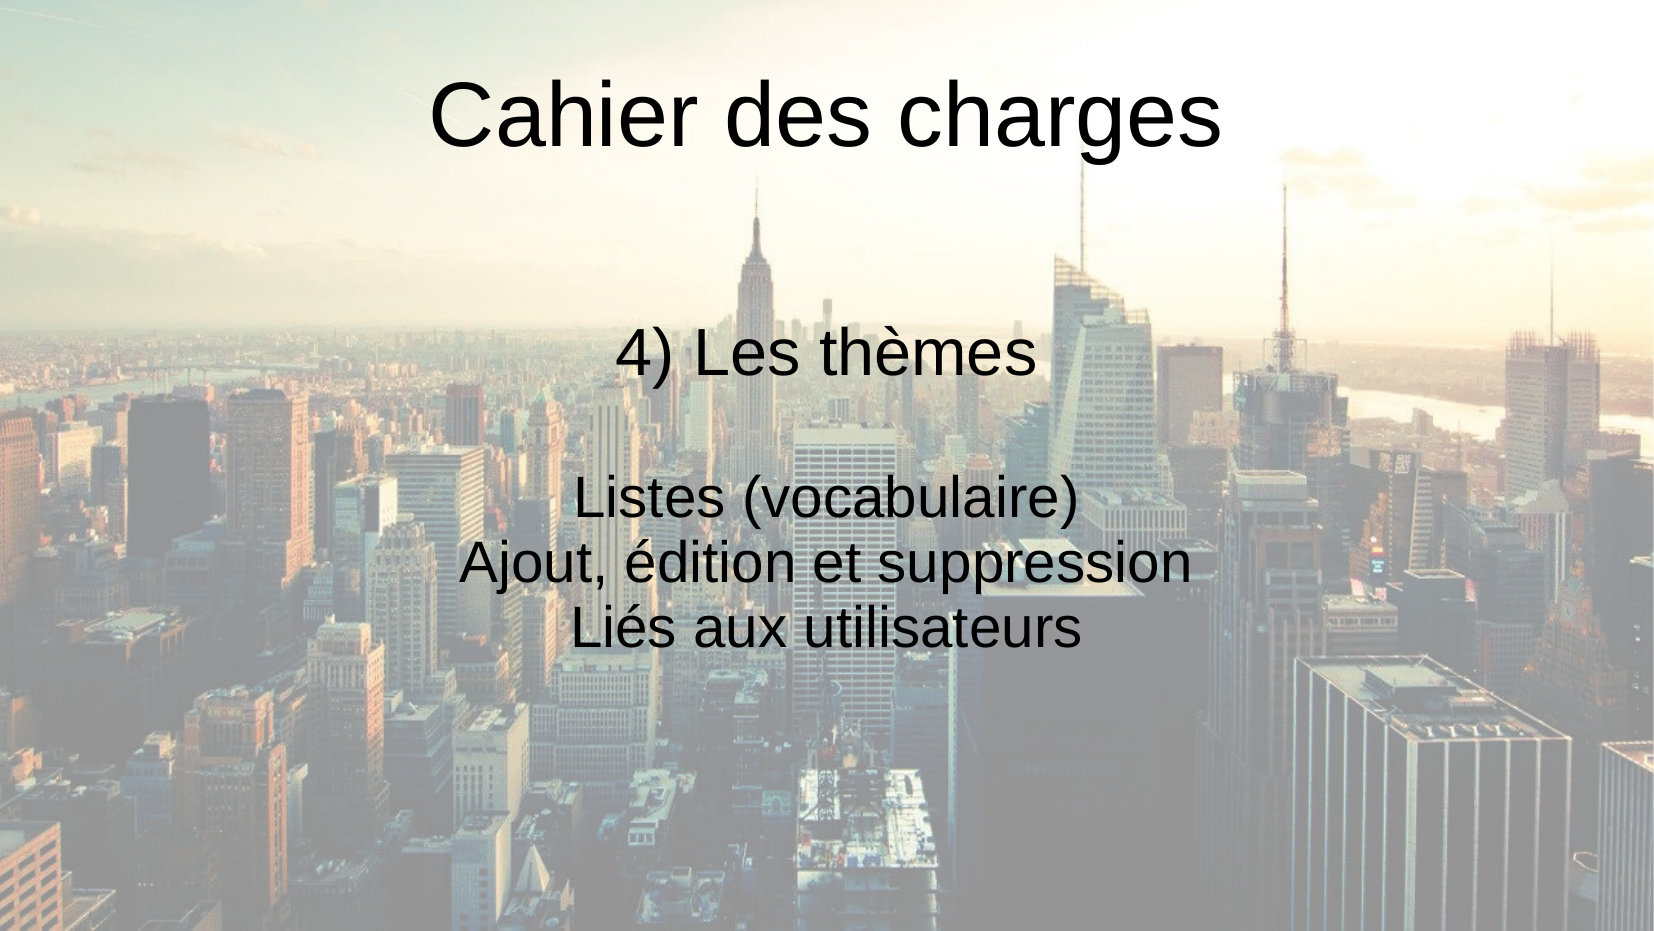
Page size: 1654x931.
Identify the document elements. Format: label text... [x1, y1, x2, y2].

picture [0, 0, 1654, 931]
subtitle 4) Les thèmes Listes (vocabulaire) Ajout, édition et suppression Liés aux utilisateurs [82, 217, 1571, 758]
title Cahier des charges [82, 37, 1571, 193]
